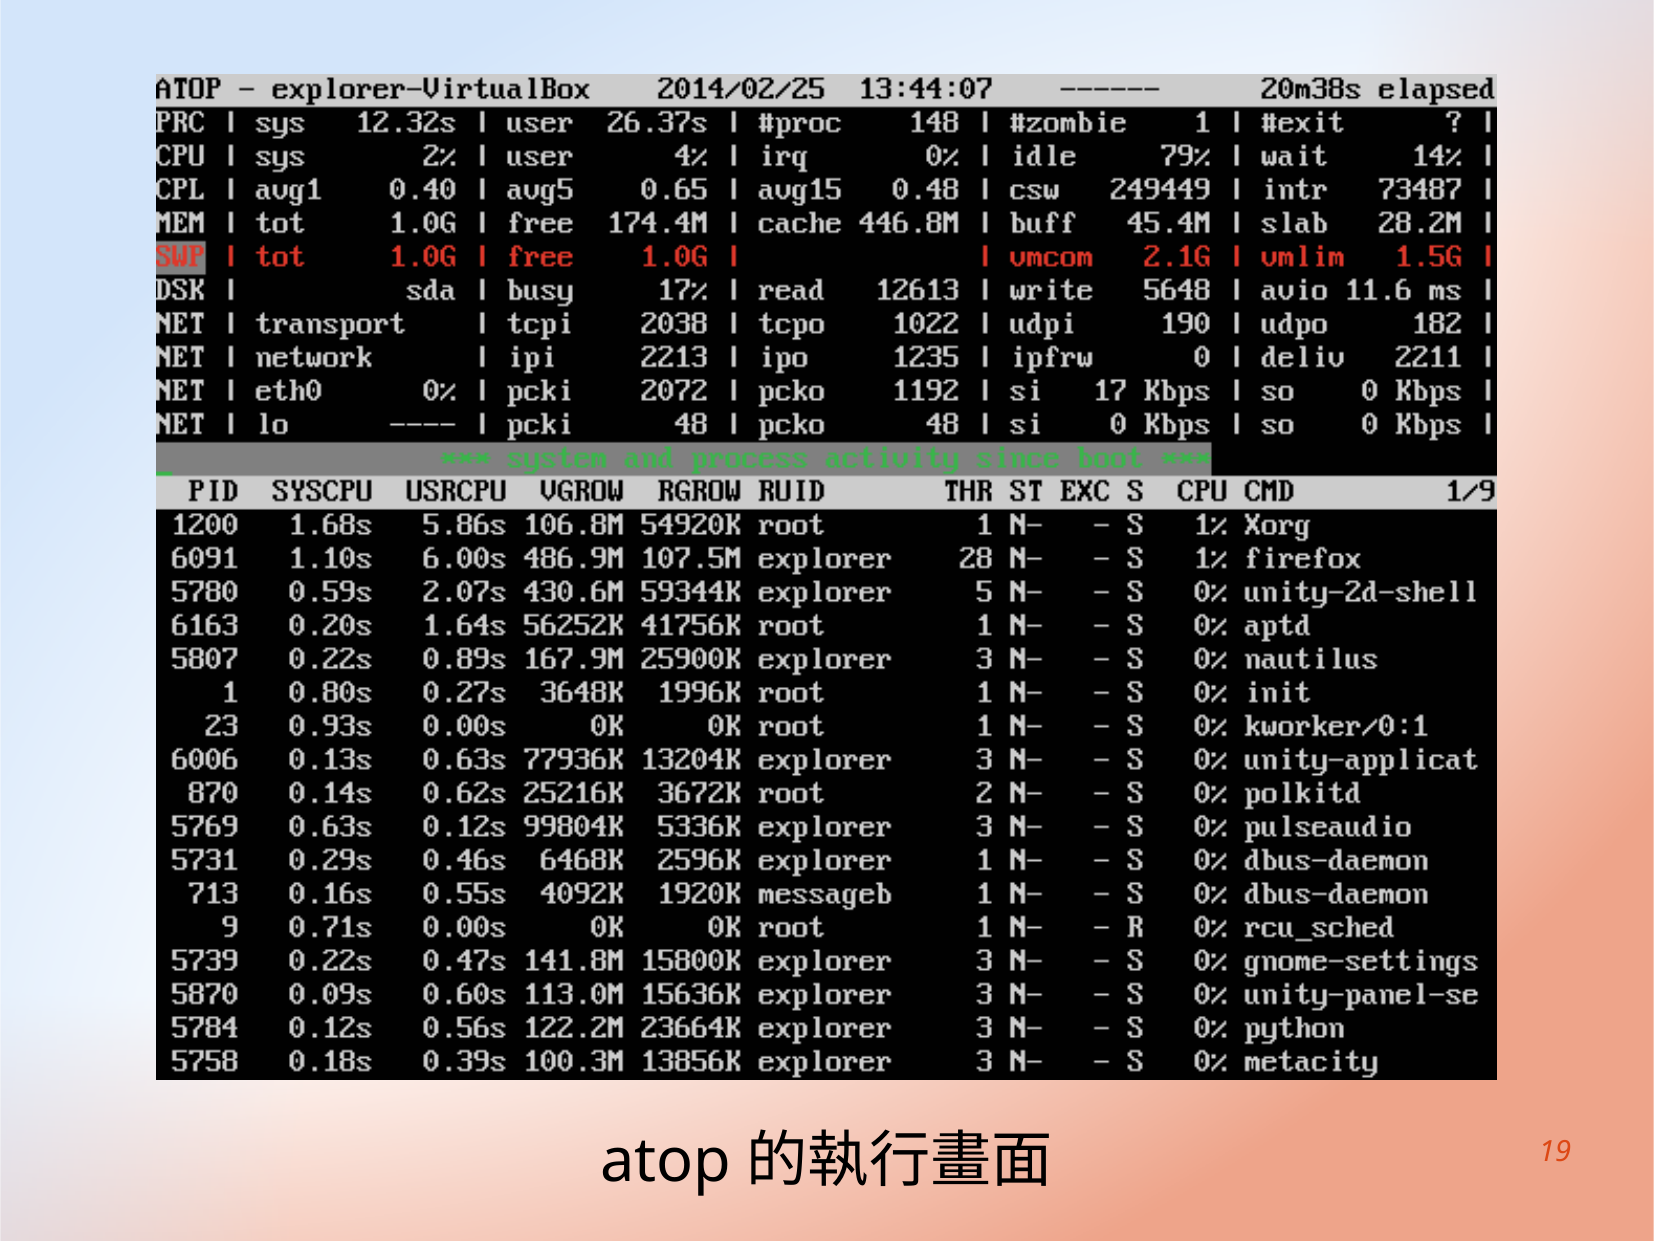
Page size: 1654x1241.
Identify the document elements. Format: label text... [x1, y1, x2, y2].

picture [0, 0, 1654, 1241]
list atop的執行畫面 [82, 1110, 1571, 1201]
